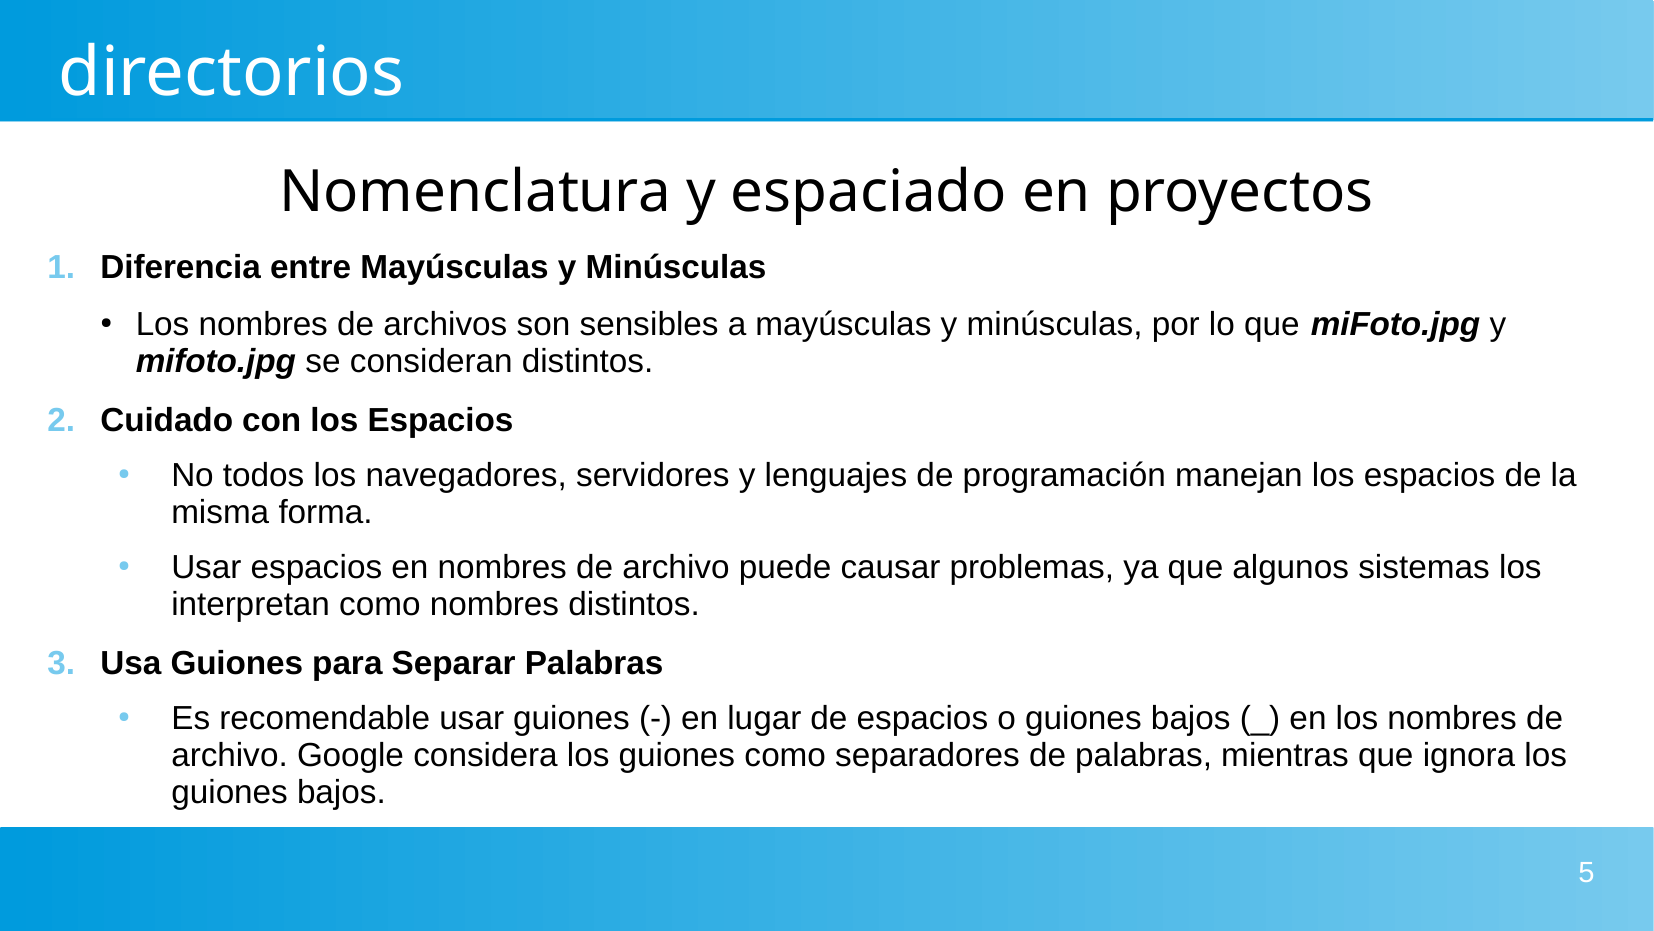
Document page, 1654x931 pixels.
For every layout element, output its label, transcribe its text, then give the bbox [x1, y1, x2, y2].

list Diferencia entre Mayúsculas y Minúsculas Los nombres de archivos son sensibles a mayúsculas y minúsculas, por lo que miFoto.jpg y mifoto.jpg se consideran distintos. Cuidado con los Espacios No todos los navegadores, servidores y lenguajes de programación manejan los espacios de la misma forma. Usar espacios en nombres de archivo puede causar problemas, ya que algunos sistemas los interpretan como nombres distintos. Usa Guiones para Separar Palabras Es recomendable usar guiones (-) en lugar de espacios o guiones bajos (_) en los nombres de archivo. Google considera los guiones como separadores de palabras, mientras que ignora los guiones bajos. [29, 248, 1595, 810]
text_box Nomenclatura y espaciado en proyectos [59, 141, 1595, 201]
title directorios [59, 29, 1595, 108]
